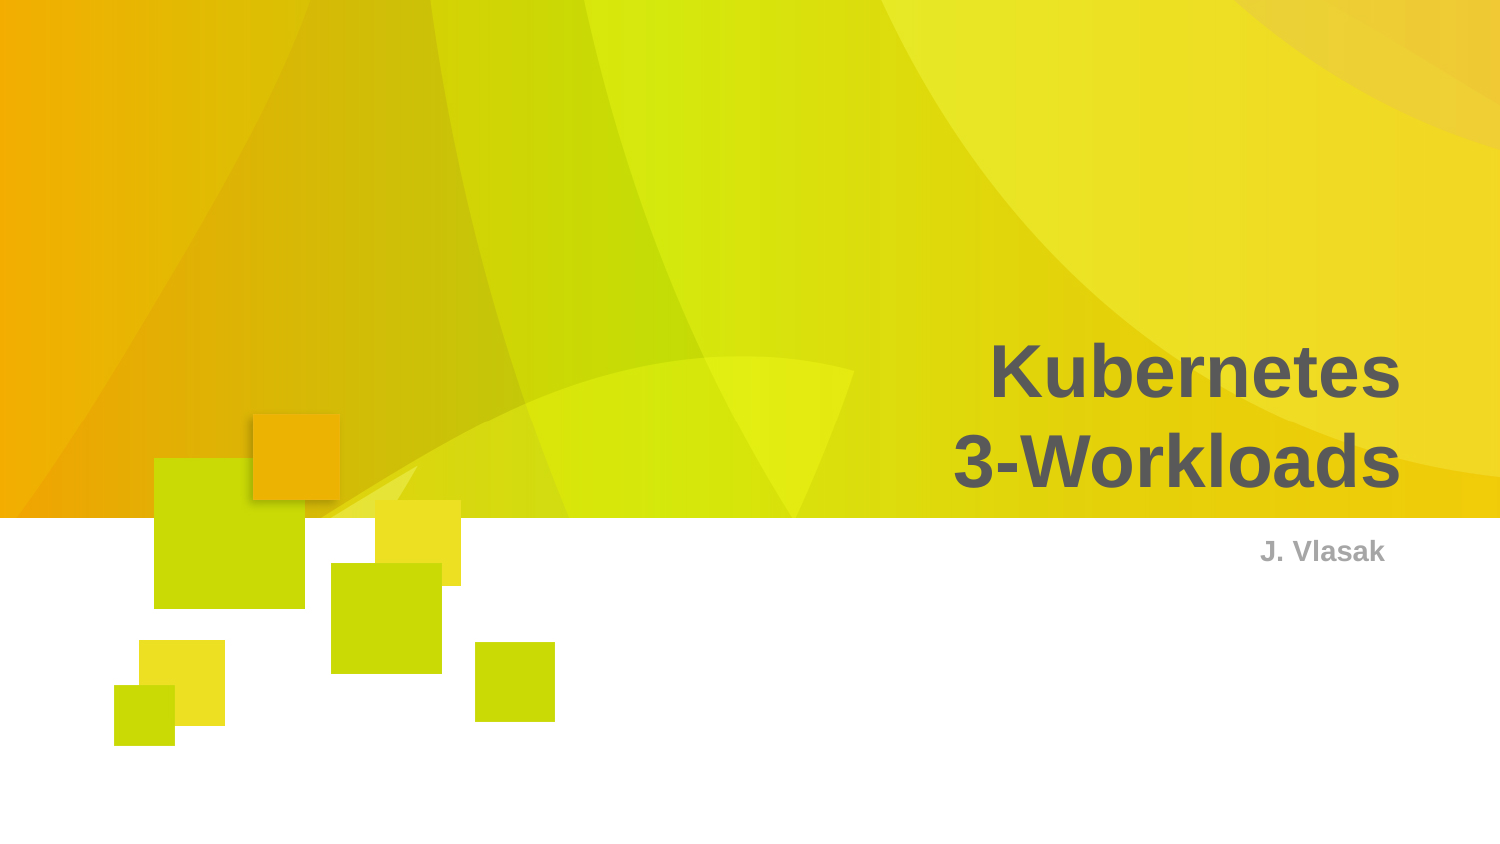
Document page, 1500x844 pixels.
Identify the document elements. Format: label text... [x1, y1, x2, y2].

text_box Kubernetes 3-Workloads [519, 315, 1417, 510]
text_box J. Vlasak [620, 525, 1417, 610]
picture [0, 0, 1500, 844]
